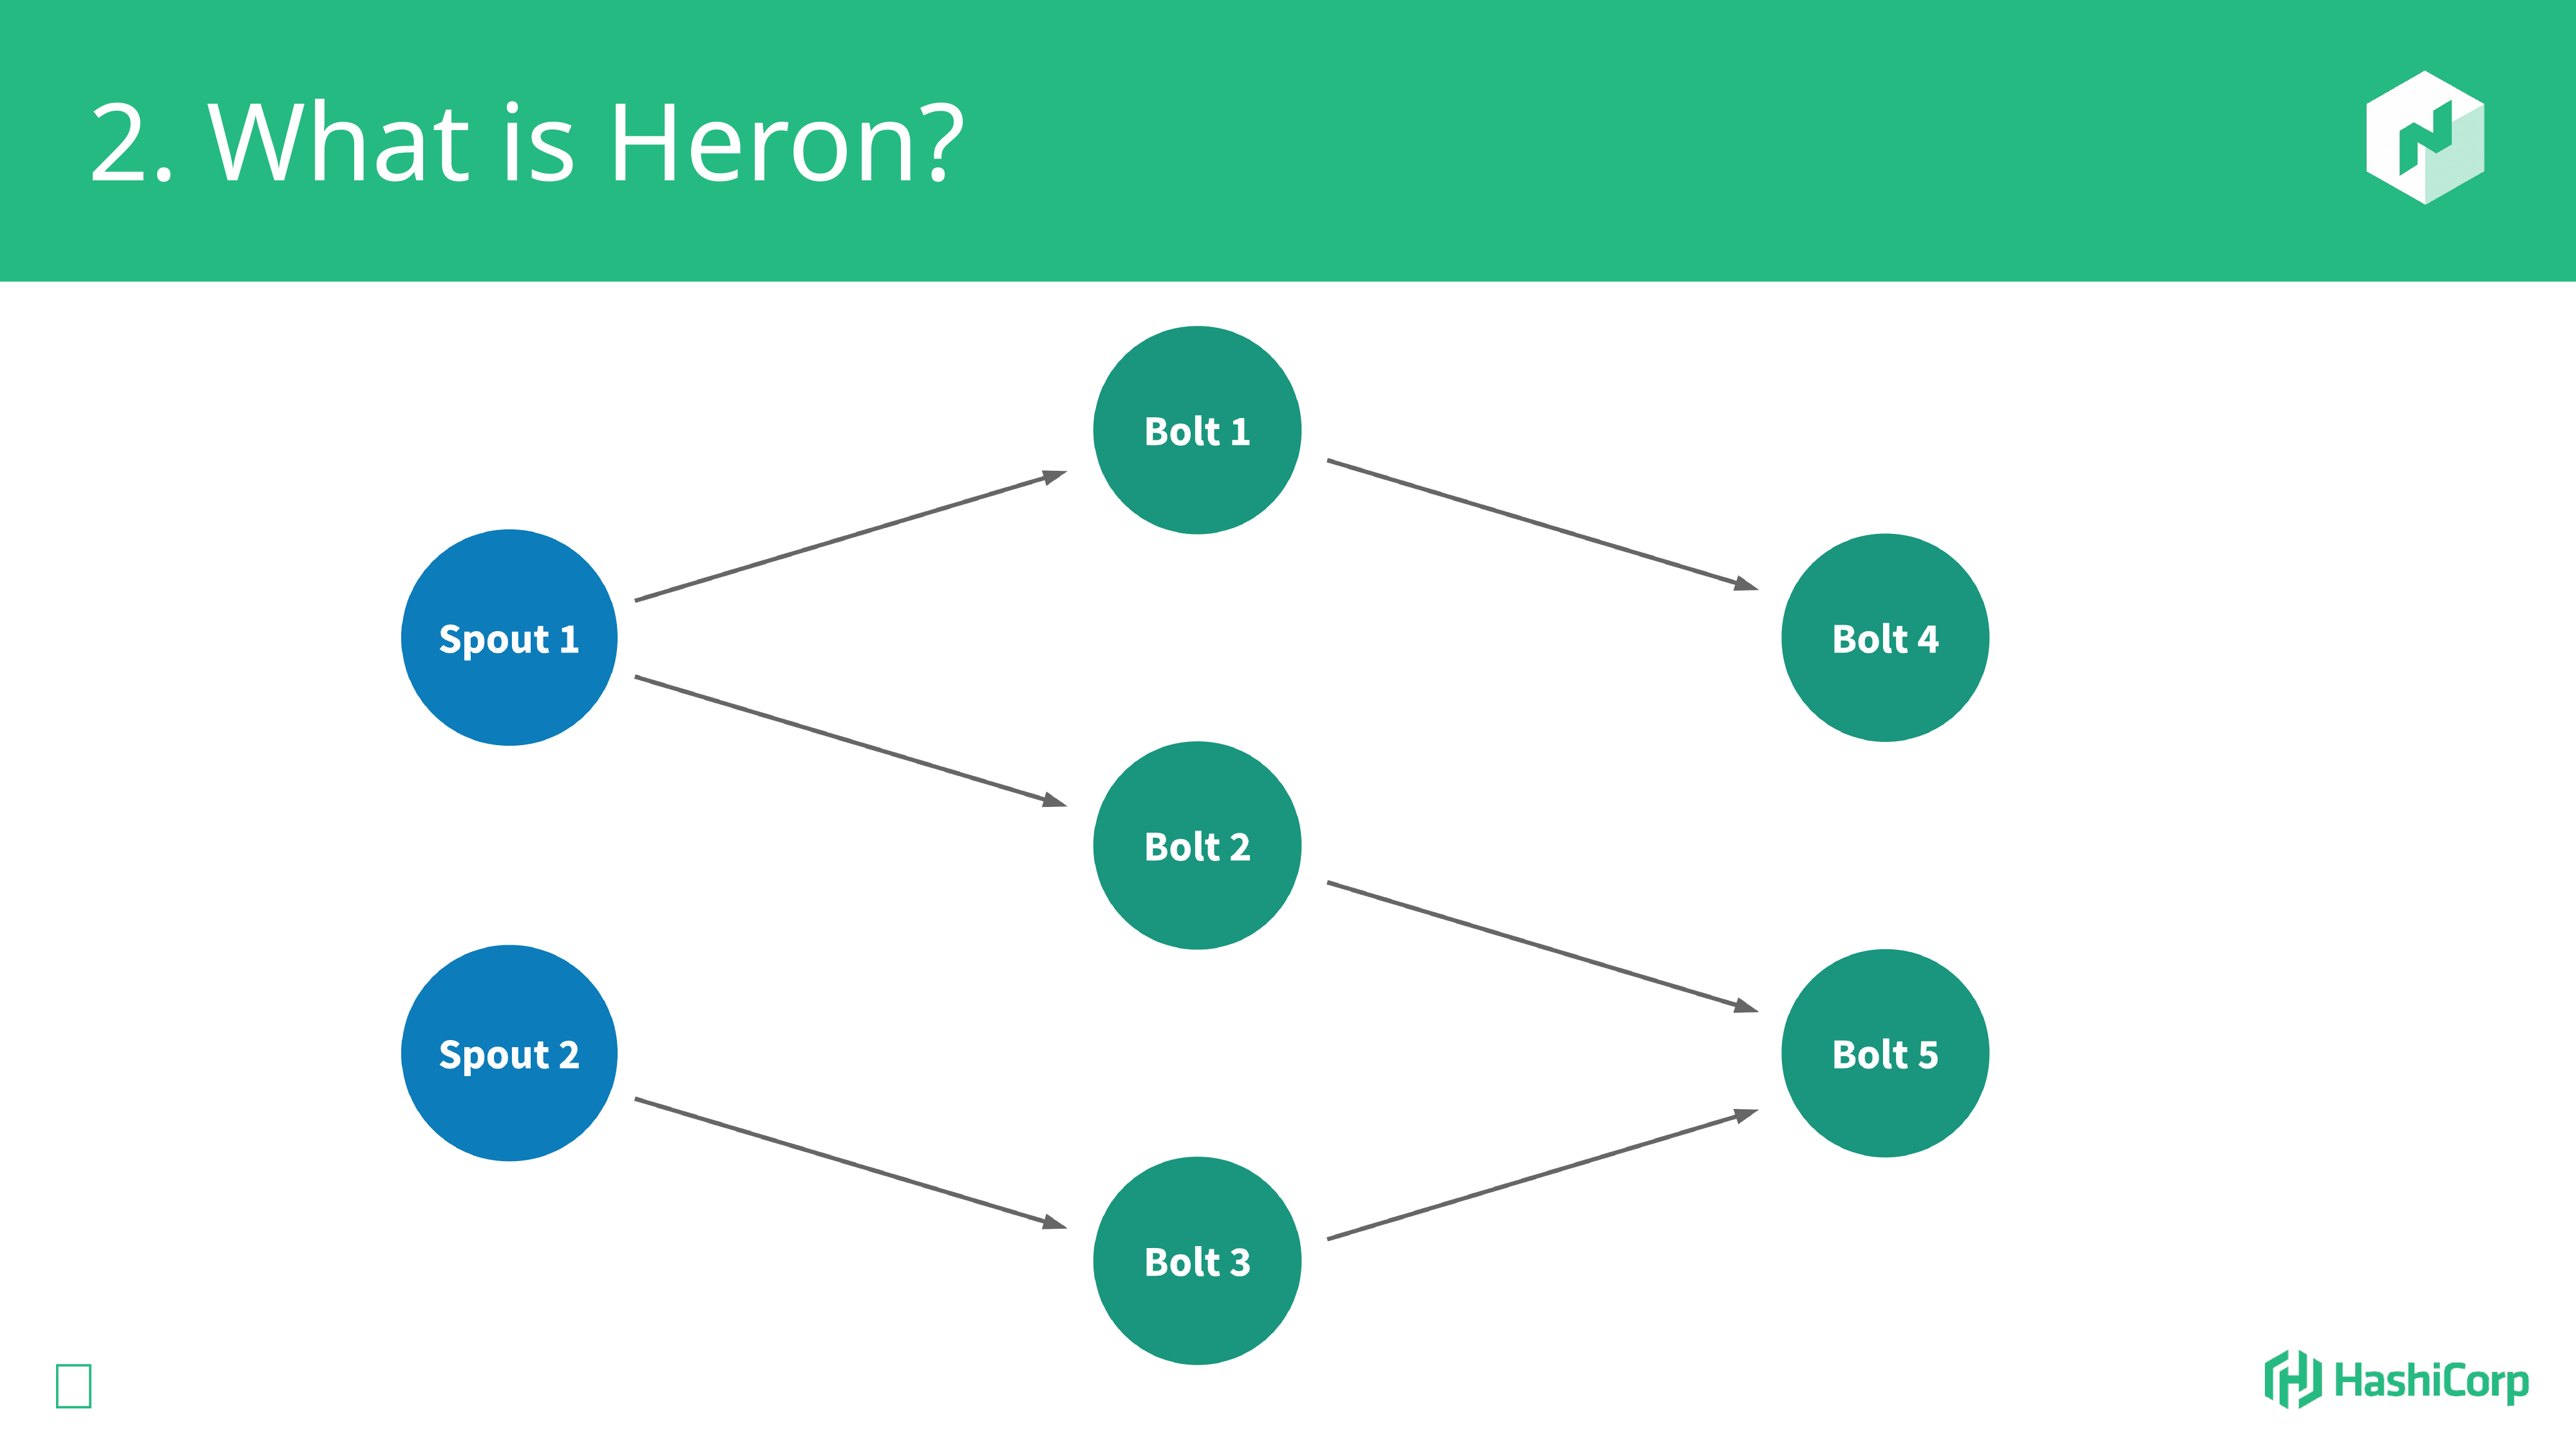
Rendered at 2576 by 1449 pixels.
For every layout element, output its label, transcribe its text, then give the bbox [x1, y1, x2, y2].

picture [2265, 1349, 2529, 1410]
picture [354, 308, 2039, 1387]
picture [2358, 70, 2493, 205]
title 2. What is Heron? [82, 37, 2313, 238]
